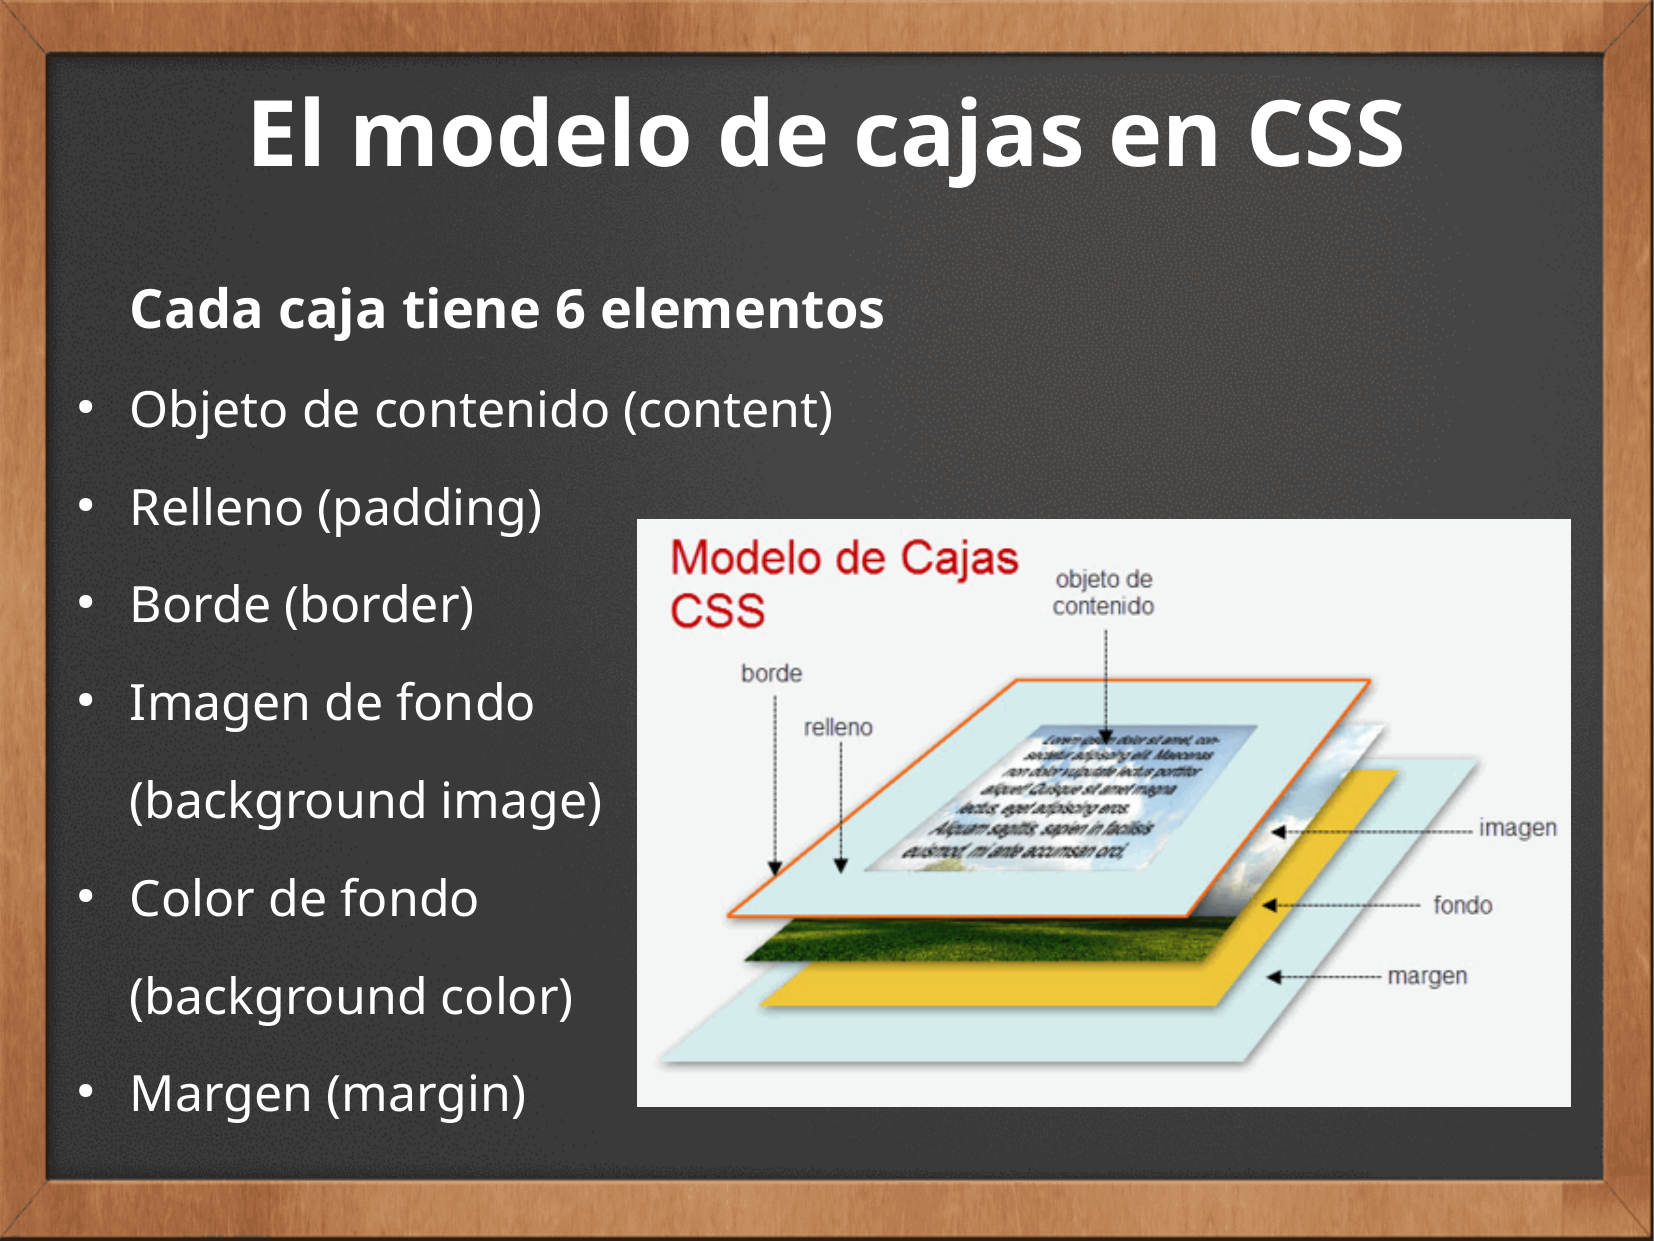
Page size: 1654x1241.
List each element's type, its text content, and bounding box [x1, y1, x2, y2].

list Cada caja tiene 6 elementos Objeto de contenido (content) Relleno (padding) Borde (border) Imagen de fondo (background image) Color de fondo (background color) Margen (margin) [59, 270, 907, 1111]
title El modelo de cajas en CSS [82, 47, 1571, 216]
picture [0, 0, 1654, 1241]
